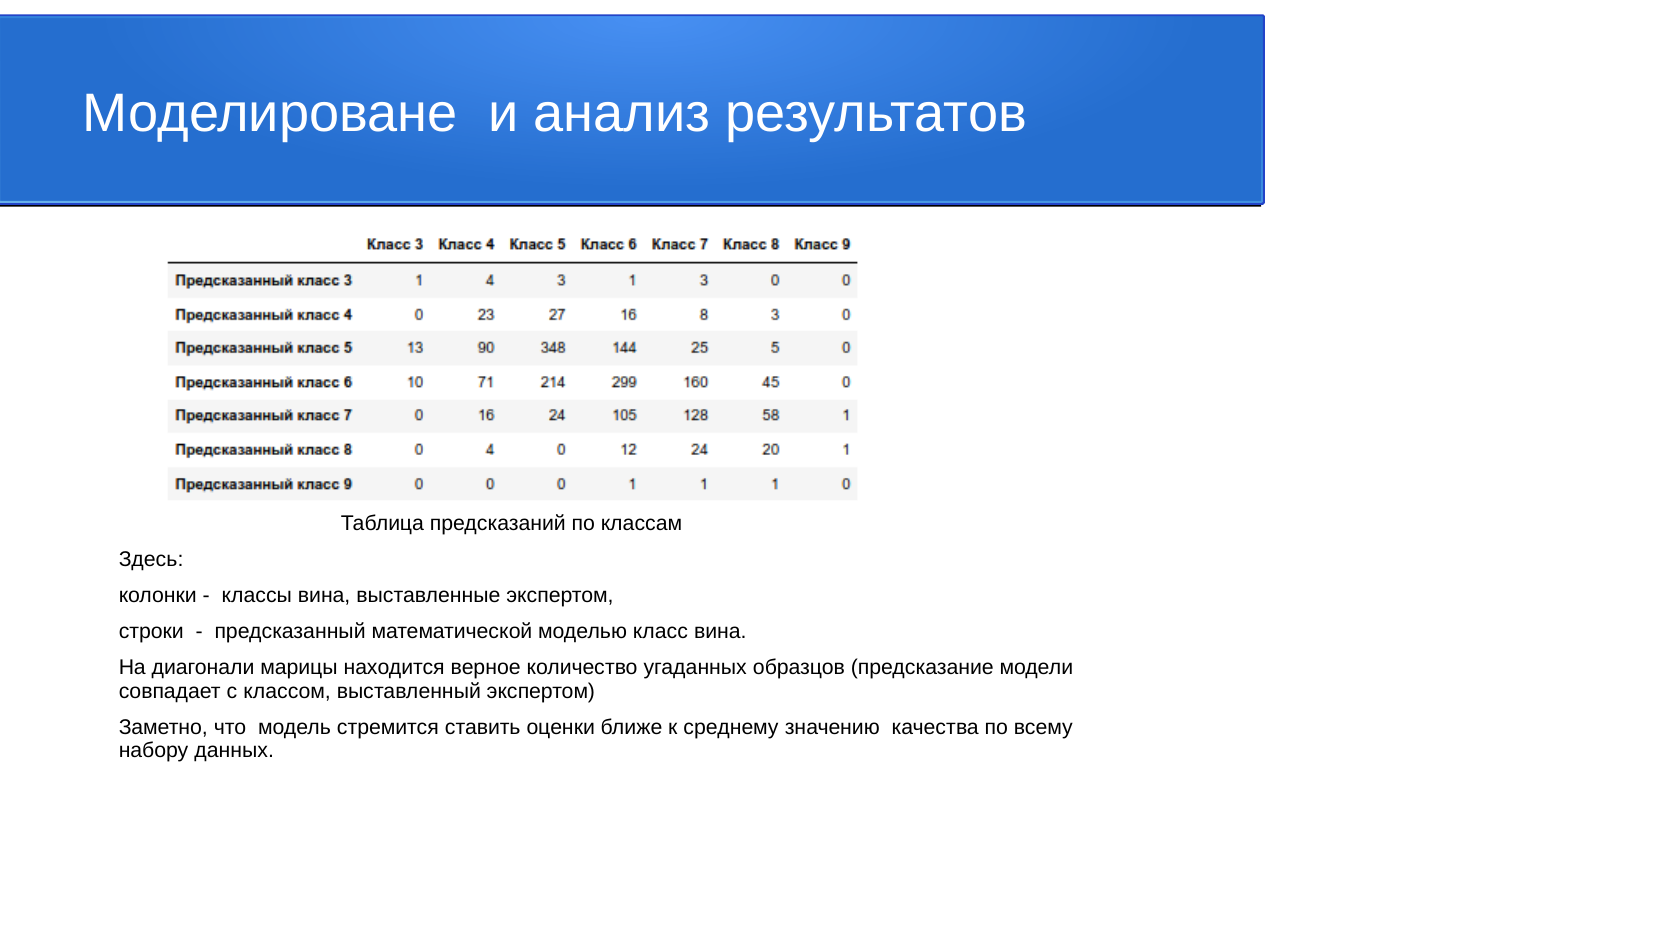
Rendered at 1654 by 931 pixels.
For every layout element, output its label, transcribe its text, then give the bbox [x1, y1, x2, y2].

picture [165, 212, 867, 513]
title Моделироване и анализ результатов [82, 35, 1235, 189]
list Таблица предсказаний по классам Здесь: колонки - классы вина, выставленные экспертом, строки - предсказанный математической моделью класс вина. На диагонали марицы находится верное количество угаданных образцов (предсказание модели совпадает с классом, выставленный экспертом) Заметно, что модель стремится ставить оценки ближе к среднему значению качества по всему набору данных. [82, 224, 1126, 764]
